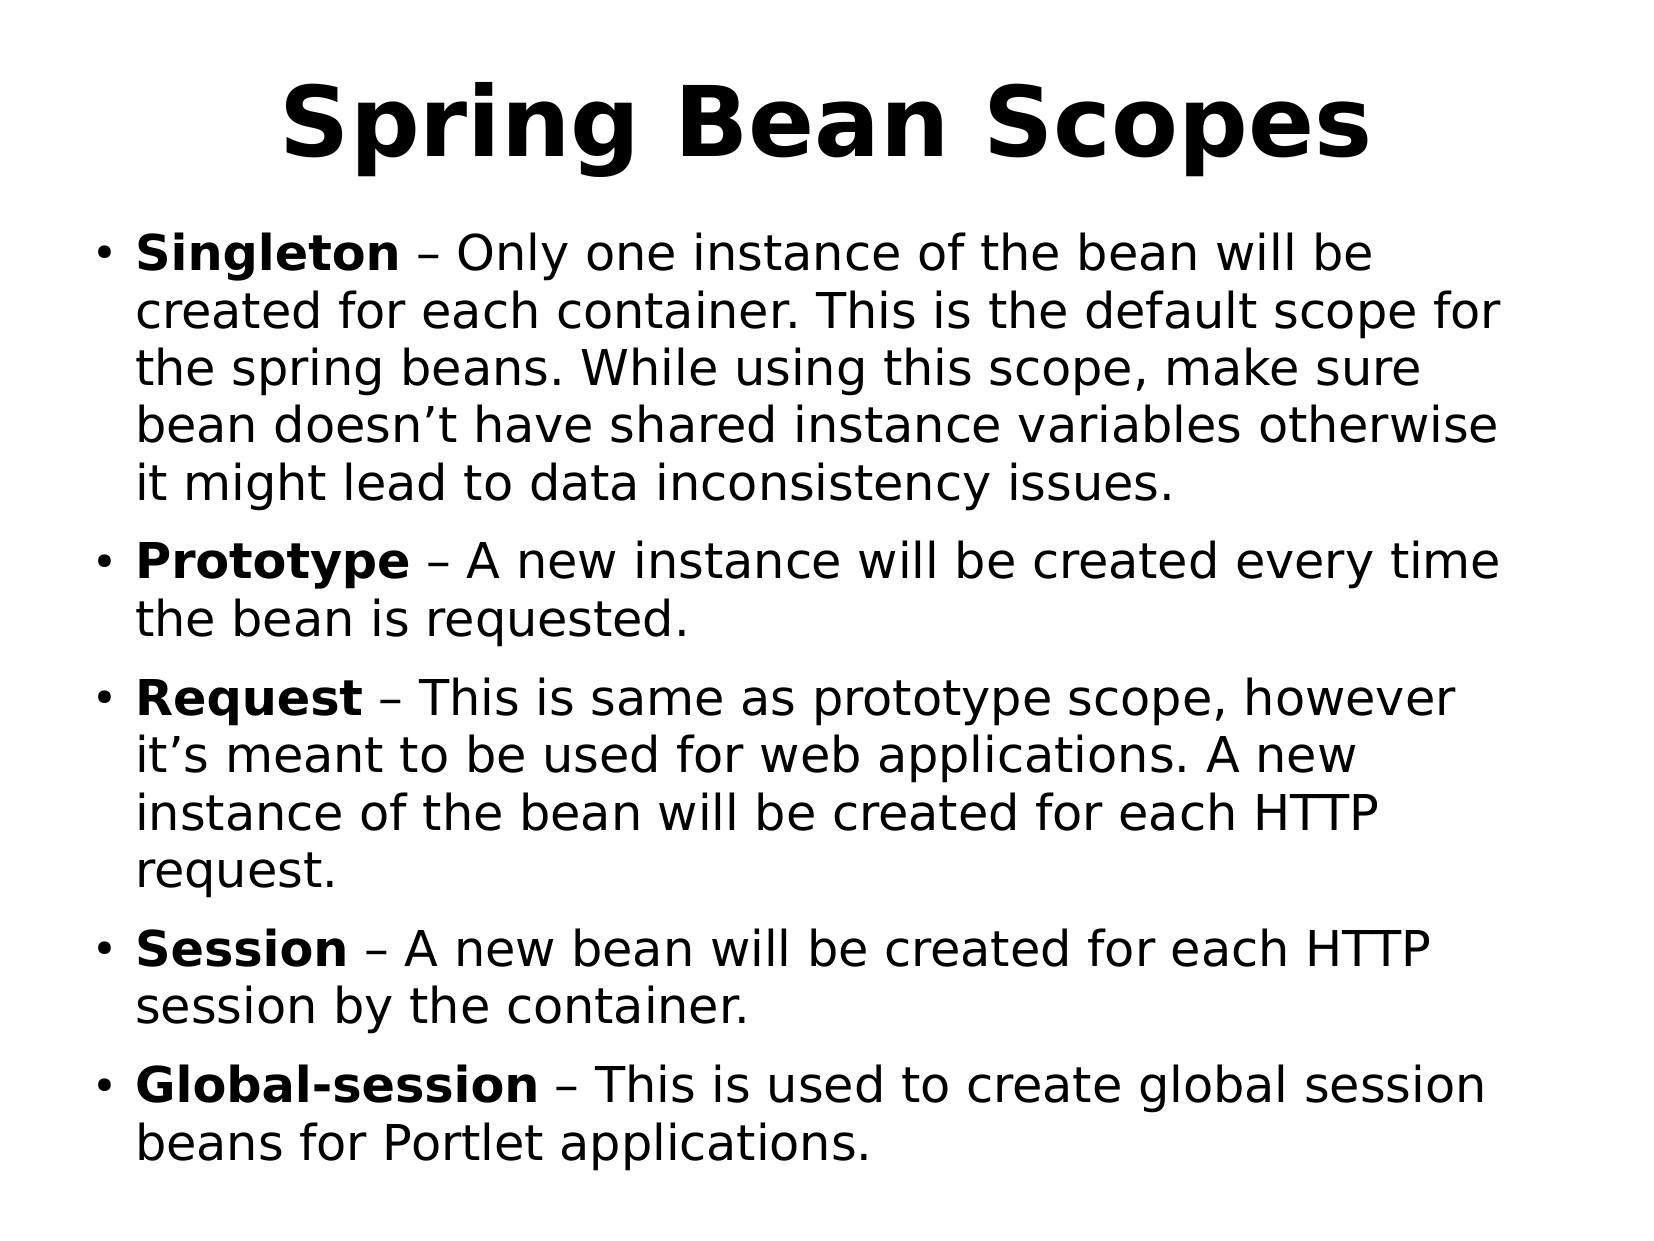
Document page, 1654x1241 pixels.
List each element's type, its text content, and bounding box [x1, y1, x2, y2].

list Singleton – Only one instance of the bean will be created for each container. This is the default scope for the spring beans. While using this scope, make sure bean doesn’t have shared instance variables otherwise it might lead to data inconsistency issues. Prototype – A new instance will be created every time the bean is requested. Request – This is same as prototype scope, however it’s meant to be used for web applications. A new instance of the bean will be created for each HTTP request. Session – A new bean will be created for each HTTP session by the container. Global-session – This is used to create global session beans for Portlet applications. [82, 225, 1538, 1186]
title Spring Bean Scopes [82, 49, 1571, 196]
